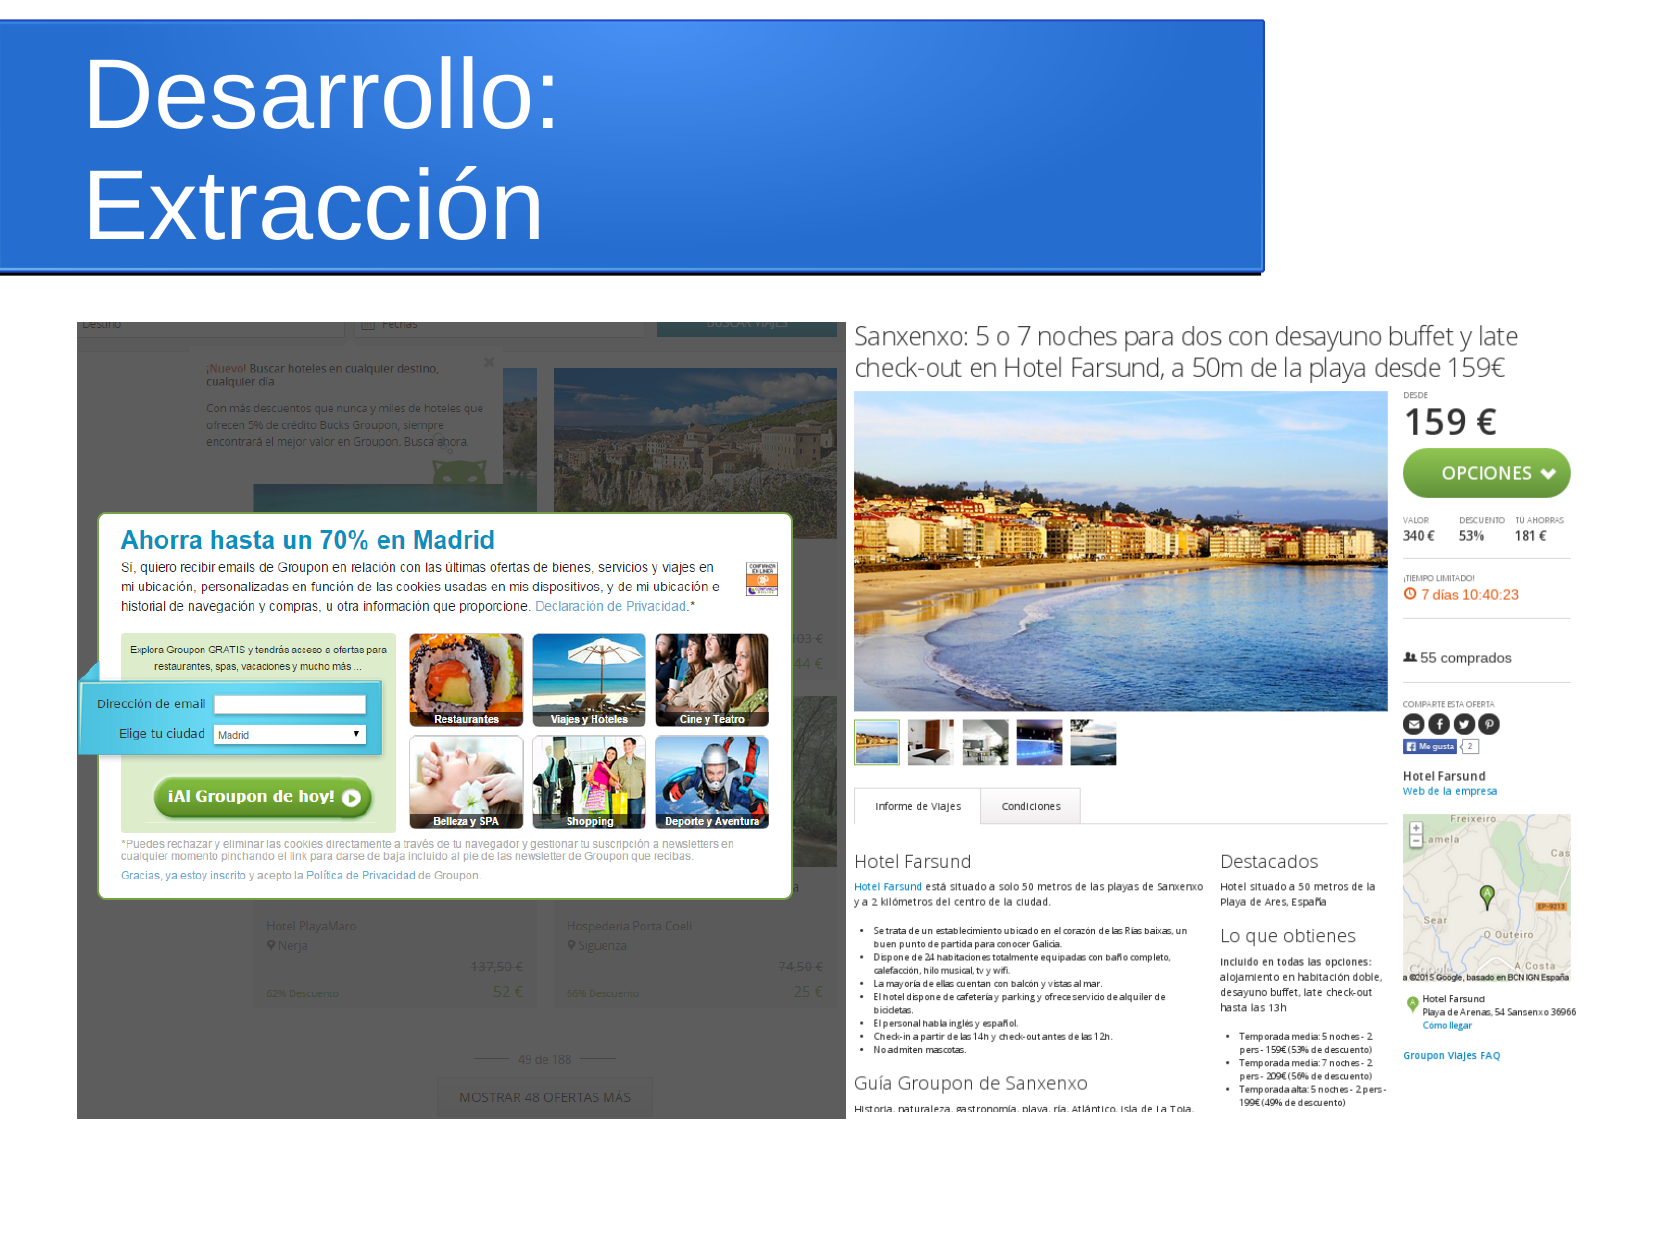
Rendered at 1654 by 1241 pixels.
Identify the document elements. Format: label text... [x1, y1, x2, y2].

picture [852, 322, 1582, 1112]
title Desarrollo: Extracción [82, 38, 1235, 261]
picture [77, 322, 846, 1119]
